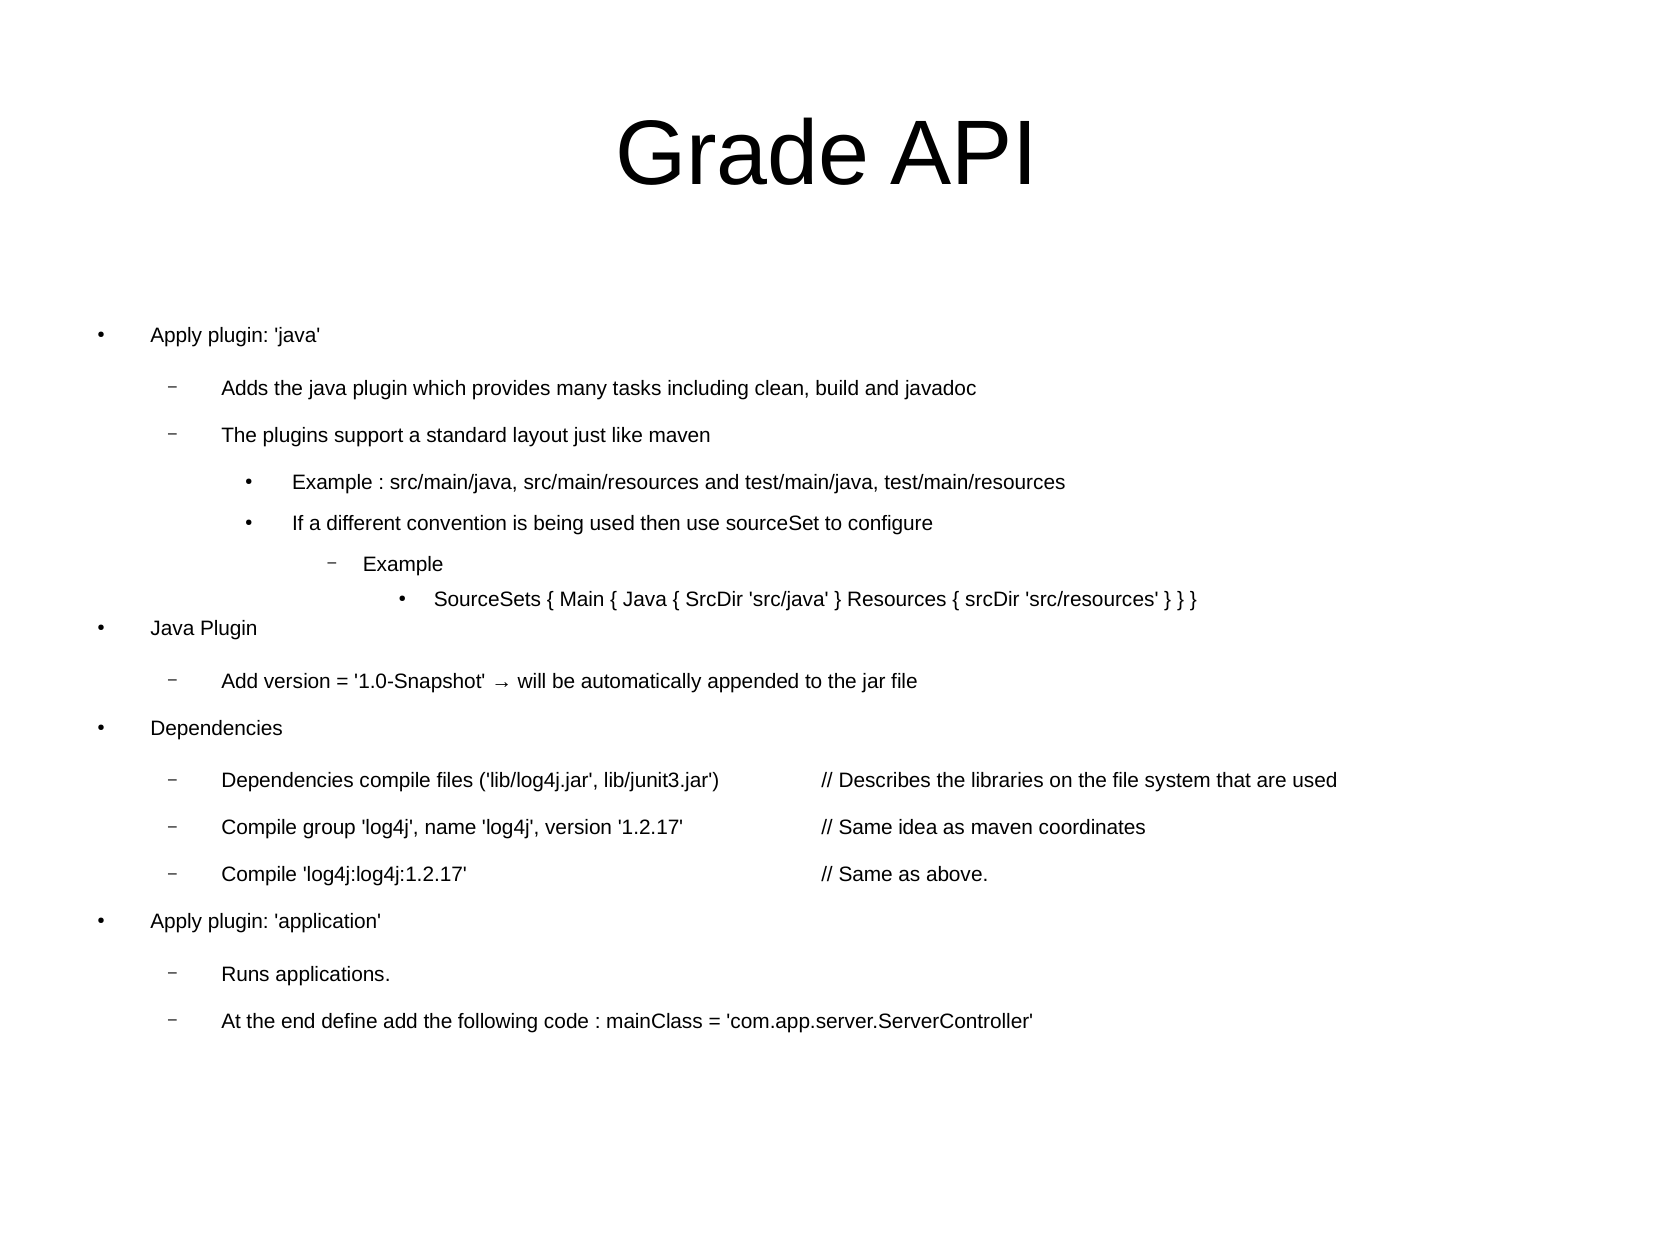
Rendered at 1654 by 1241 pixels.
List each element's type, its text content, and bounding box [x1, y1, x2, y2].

title Grade API [82, 49, 1571, 257]
list Apply plugin: 'java' Adds the java plugin which provides many tasks including clean, build and javadoc The plugins support a standard layout just like maven Example : src/main/java, src/main/resources and test/main/java, test/main/resources If a different convention is being used then use sourceSet to configure Example SourceSets { Main { Java { SrcDir 'src/java' } Resources { srcDir 'src/resources' } } } Java Plugin Add version = '1.0-Snapshot' → will be automatically appended to the jar file Dependencies Dependencies compile files ('lib/log4j.jar', lib/junit3.jar') // Describes the libraries on the file system that are used Compile group 'log4j', name 'log4j', version '1.2.17' // Same idea as maven coordinates Compile 'log4j:log4j:1.2.17' // Same as above. Apply plugin: 'application' Runs applications. At the end define add the following code : mainClass = 'com.app.server.ServerController' [79, 323, 1568, 1201]
